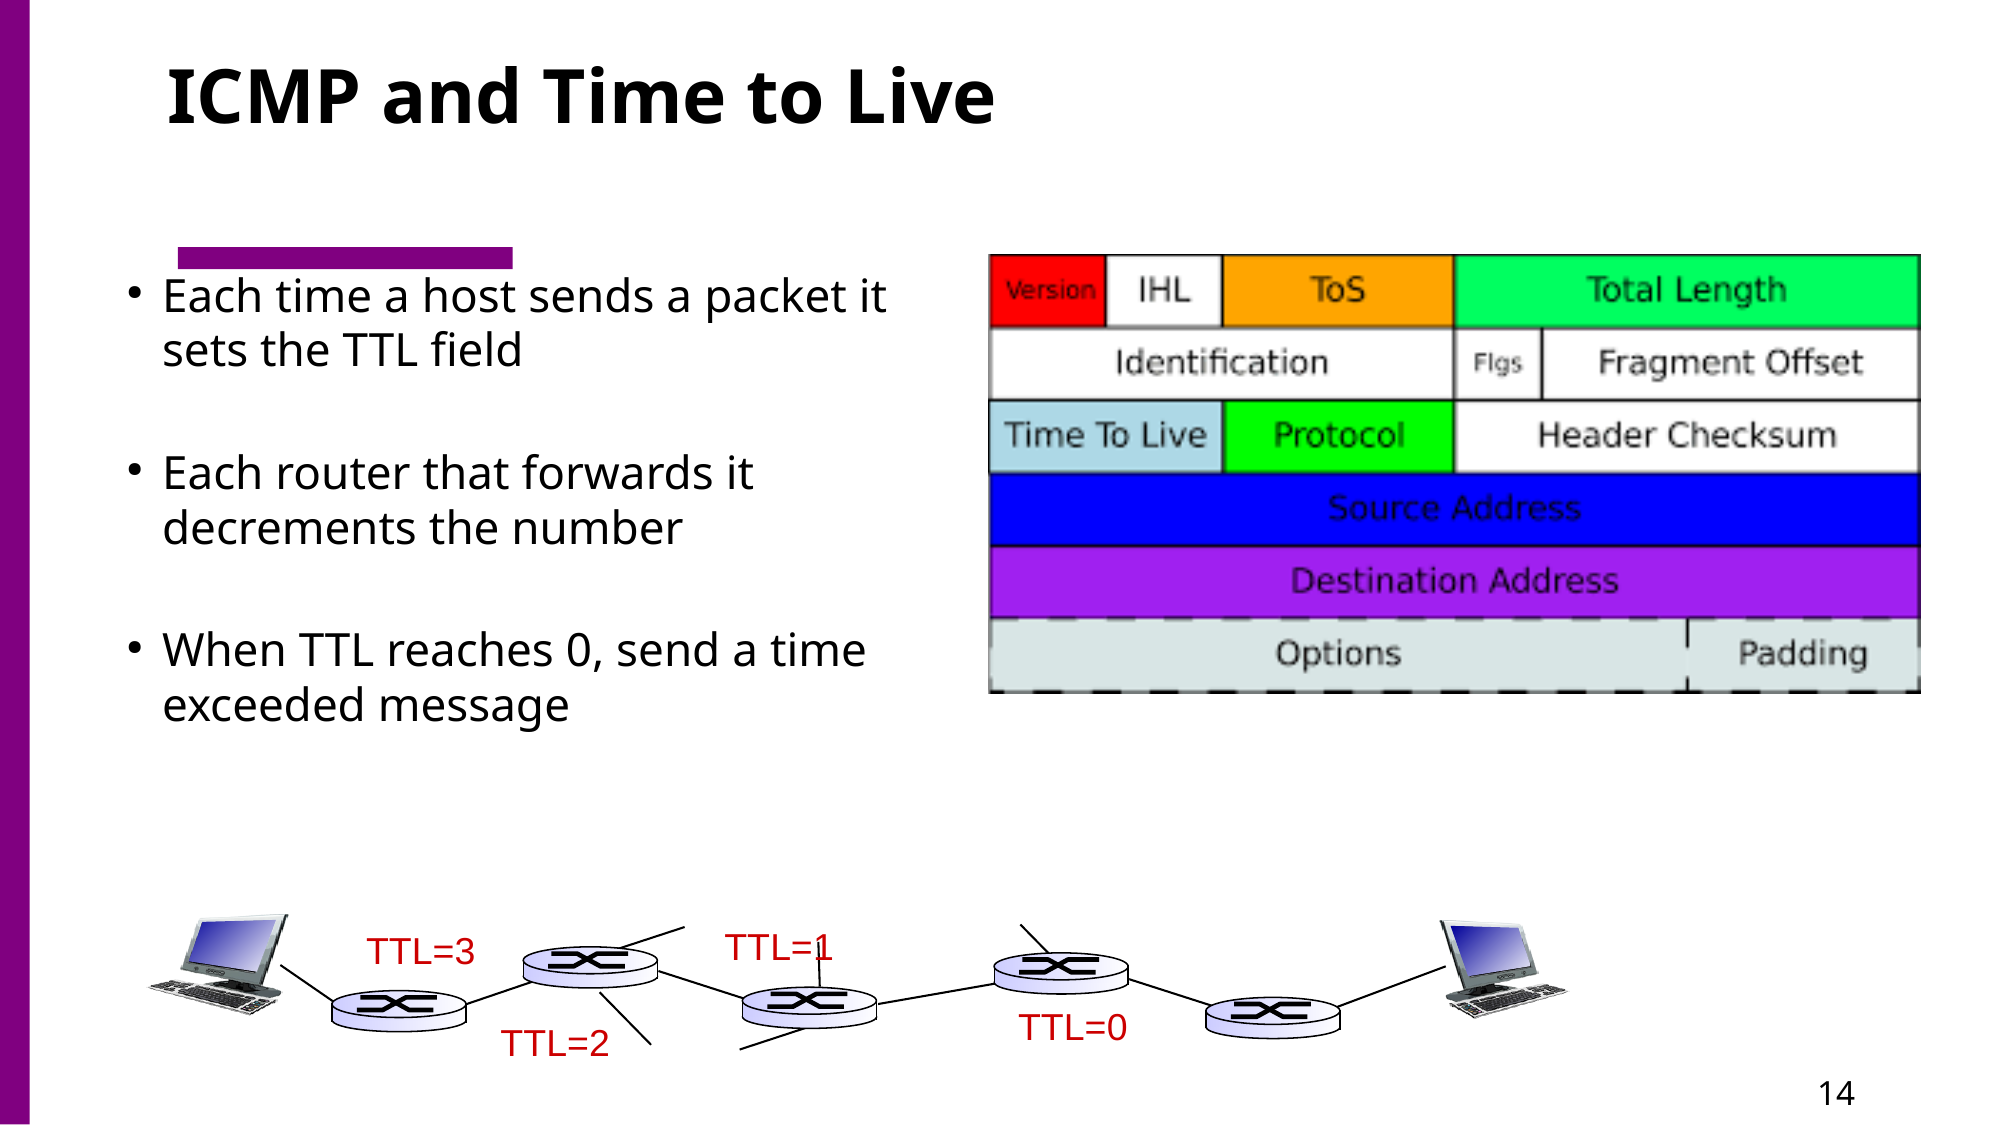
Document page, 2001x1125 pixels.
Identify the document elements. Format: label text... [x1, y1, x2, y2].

text_box [332, 990, 466, 1032]
text_box TTL=0 [1003, 995, 1143, 1056]
picture [988, 254, 1921, 694]
picture [113, 909, 293, 1023]
list Each time a host sends a packet it sets the TTL field Each router that forwards it decrements the number When TTL reaches 0, send a time exceeded message [111, 191, 963, 954]
text_box TTL=3 [351, 919, 491, 980]
text_box TTL=2 [485, 1011, 625, 1072]
title ICMP and Time to Live [116, 14, 1817, 174]
text_box [742, 987, 877, 1029]
picture [1436, 915, 1601, 1026]
text_box [994, 952, 1128, 995]
text_box [1450, 925, 1531, 977]
text_box [188, 919, 276, 972]
text_box [523, 946, 657, 988]
text_box TTL=1 [709, 915, 849, 976]
text_box [1206, 997, 1340, 1039]
